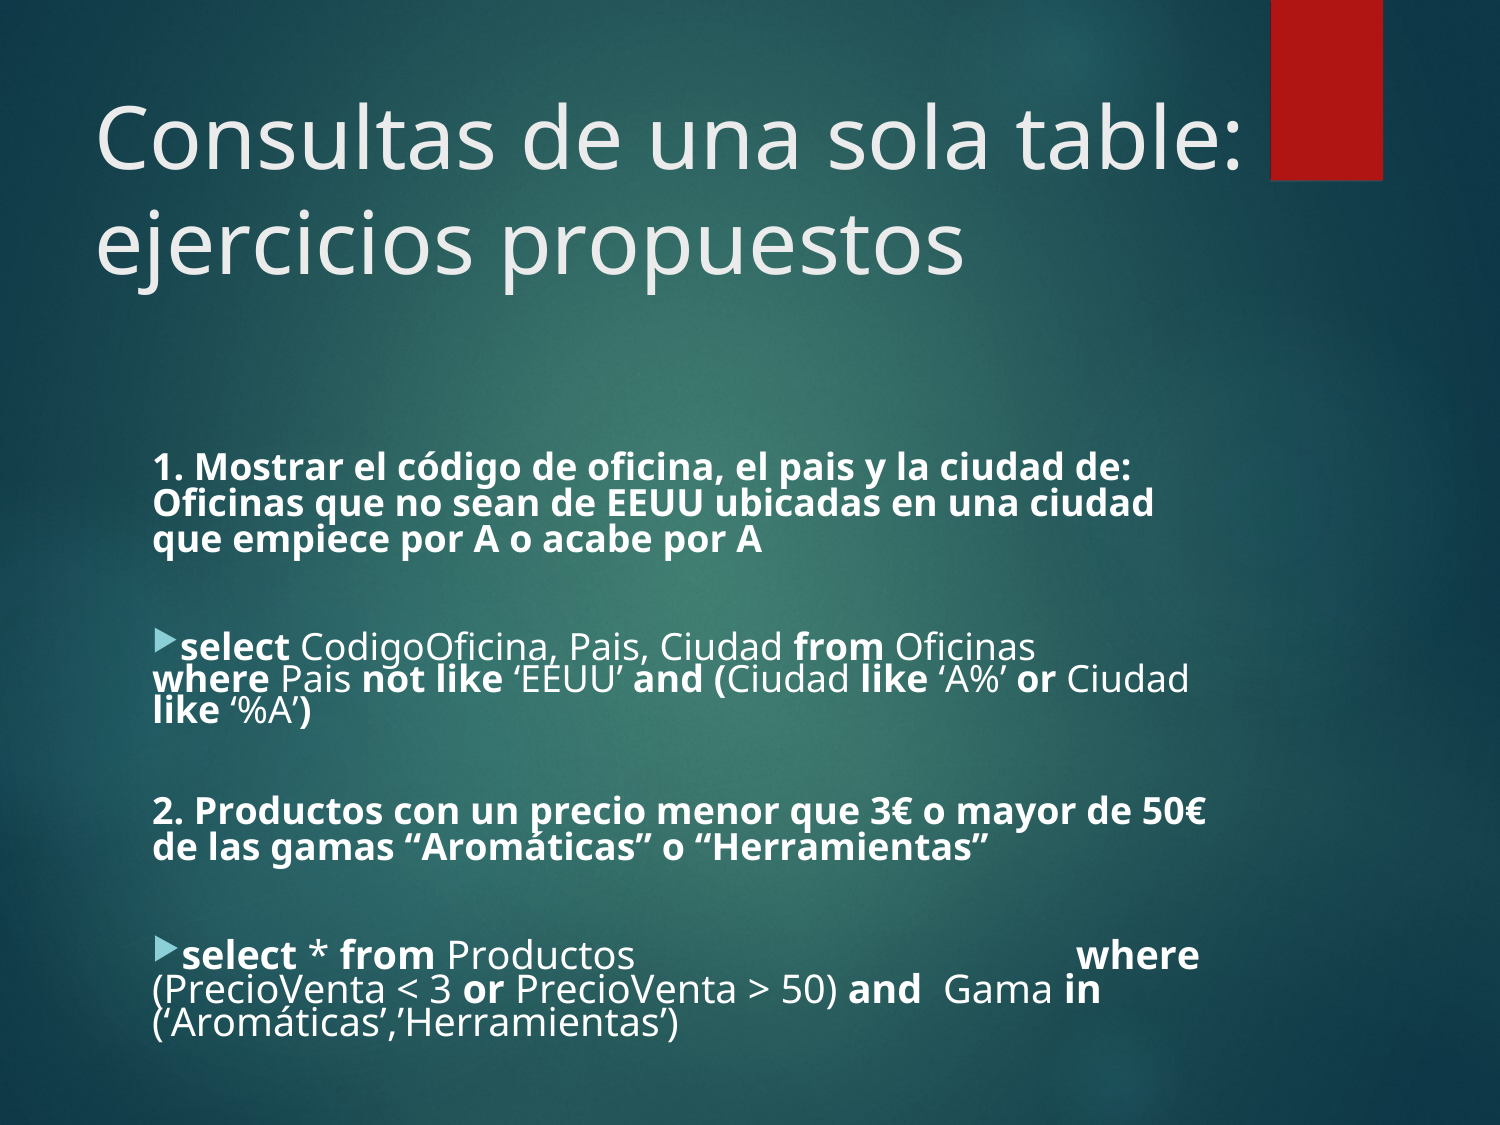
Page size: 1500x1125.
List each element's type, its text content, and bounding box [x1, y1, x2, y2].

picture [0, 0, 1500, 1125]
title Consultas de una sola table: ejercicios propuestos [79, 74, 1294, 304]
list 1. Mostrar el código de oficina, el pais y la ciudad de: Oficinas que no sean de EEUU ubicadas en una ciudad que empiece por A o acabe por A select CodigoOficina, Pais, Ciudad from Oficinas where Pais not like ‘EEUU’ and (Ciudad like ‘A%’ or Ciudad like ‘%A’) 2. Productos con un precio menor que 3€ o mayor de 50€ de las gamas “Aromáticas” o “Herramientas” select * from Productos where (PrecioVenta < 3 or PrecioVenta > 50) and Gama in (‘Aromáticas’,’Herramientas’) [137, 373, 1239, 1063]
